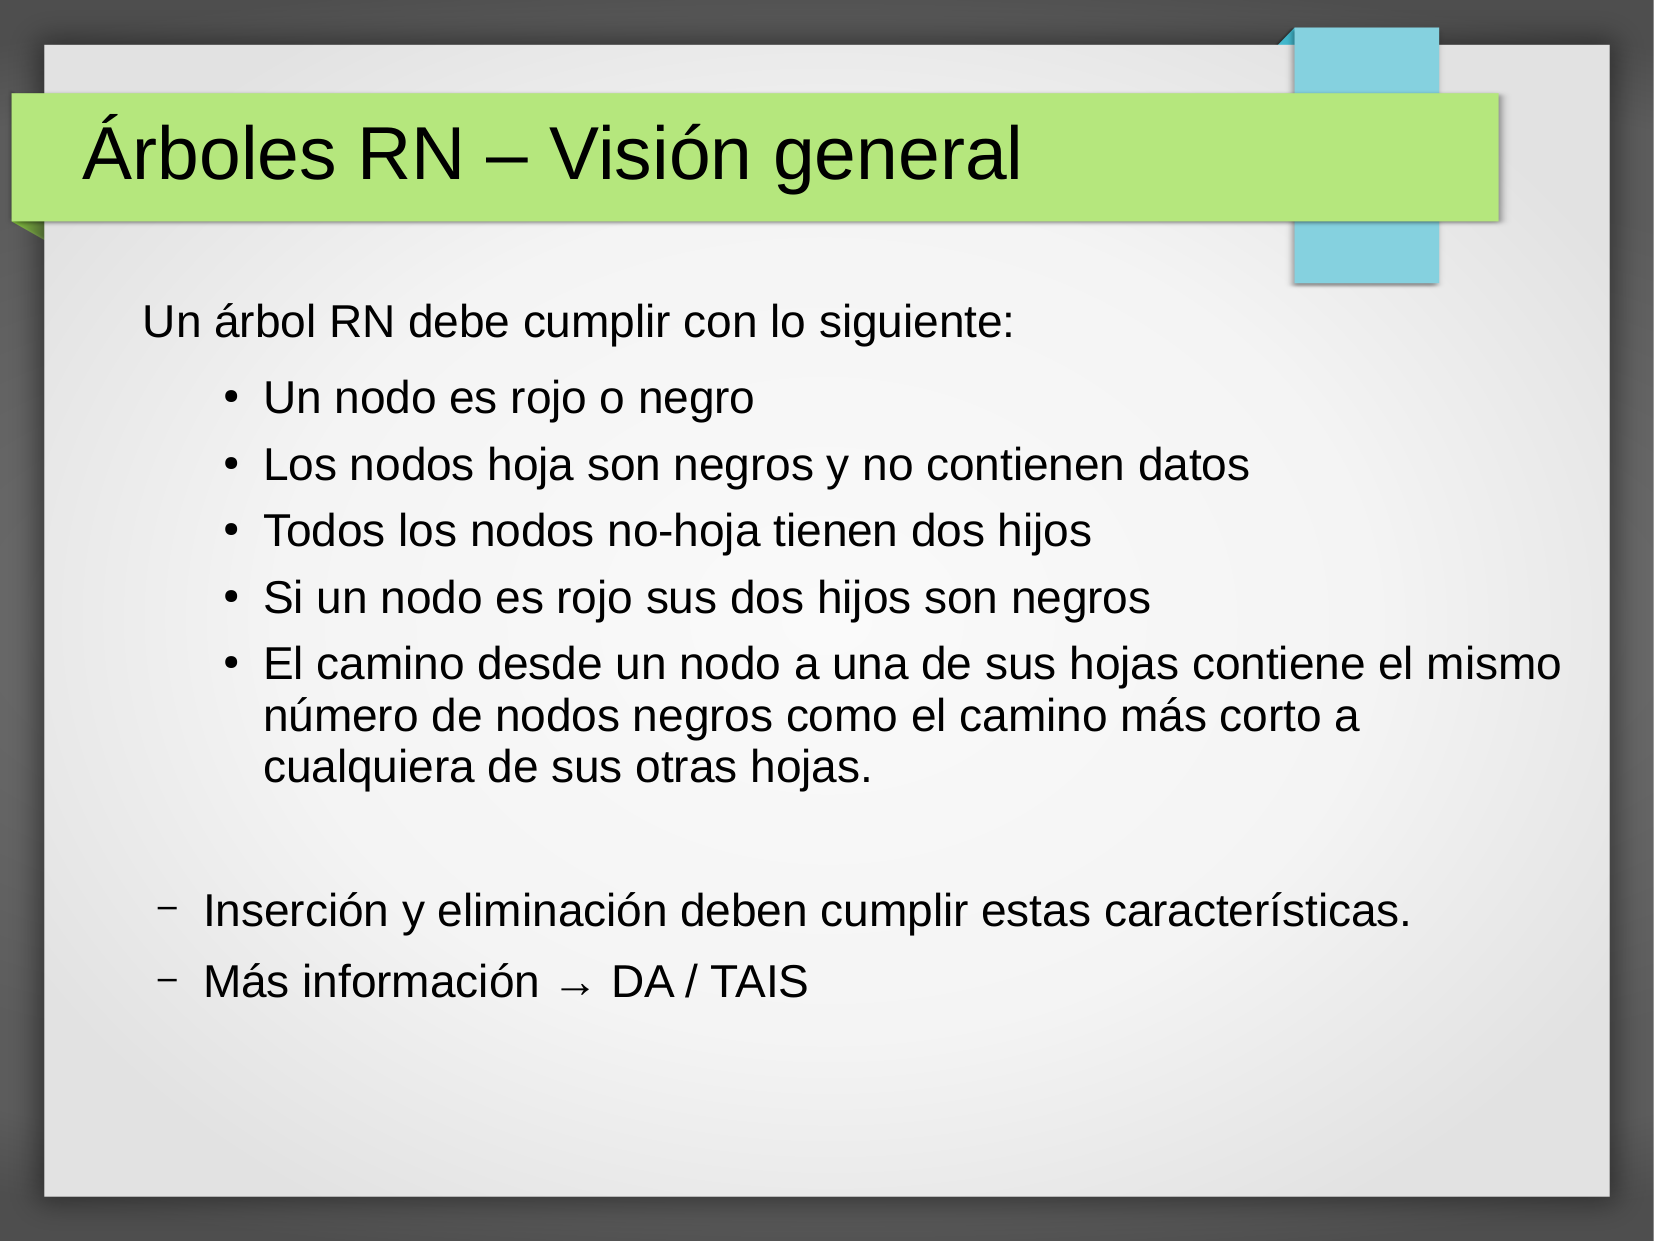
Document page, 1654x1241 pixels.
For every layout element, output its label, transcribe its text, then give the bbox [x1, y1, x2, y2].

picture [0, 0, 1654, 1241]
title Árboles RN – Visión general [82, 94, 1264, 213]
list Un árbol RN debe cumplir con lo siguiente: Un nodo es rojo o negro Los nodos hoja son negros y no contienen datos Todos los nodos no-hoja tienen dos hijos Si un nodo es rojo sus dos hijos son negros El camino desde un nodo a una de sus hojas contiene el mismo número de nodos negros como el camino más corto a cualquiera de sus otras hojas. Inserción y eliminación deben cumplir estas características. Más información → DA / TAIS [82, 295, 1571, 1015]
